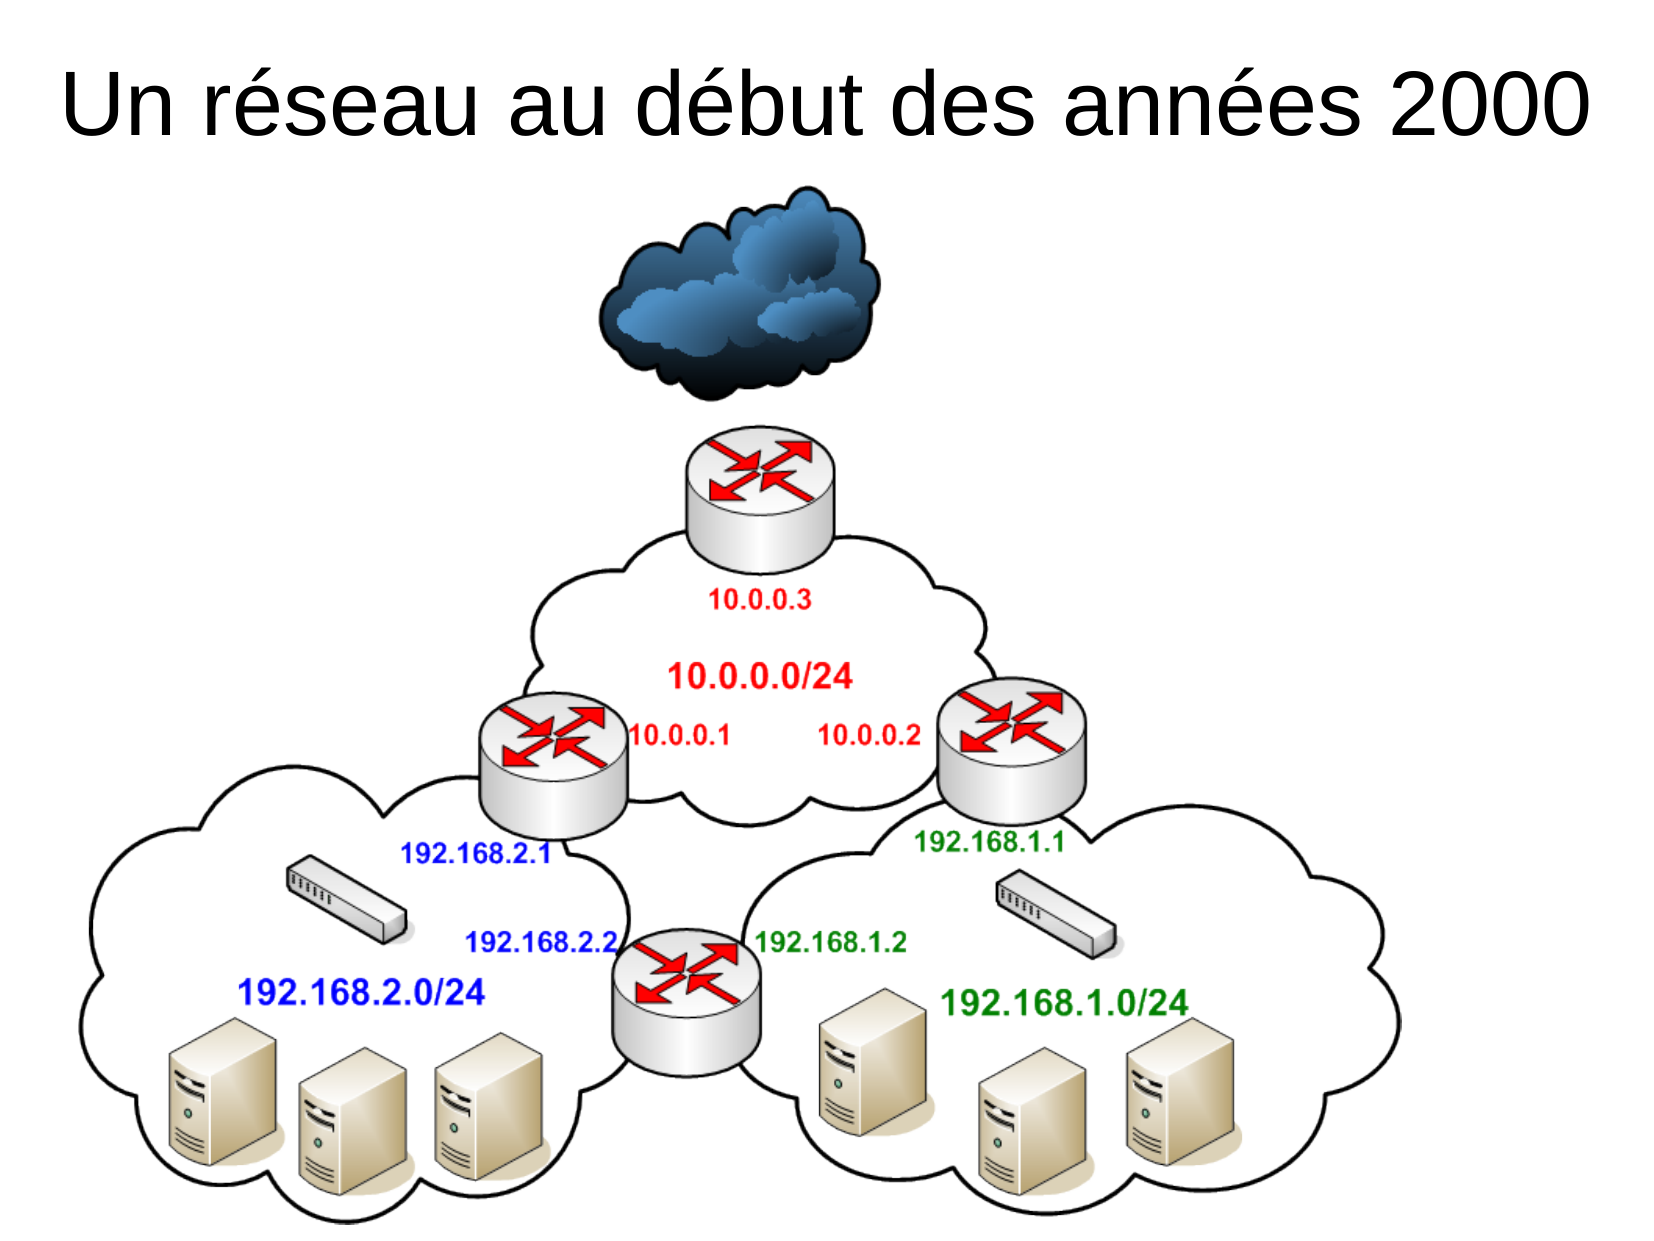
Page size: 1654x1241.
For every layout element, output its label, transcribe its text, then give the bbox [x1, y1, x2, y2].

picture [78, 185, 1402, 1225]
title Un réseau au début des années 2000 [59, 29, 1595, 178]
